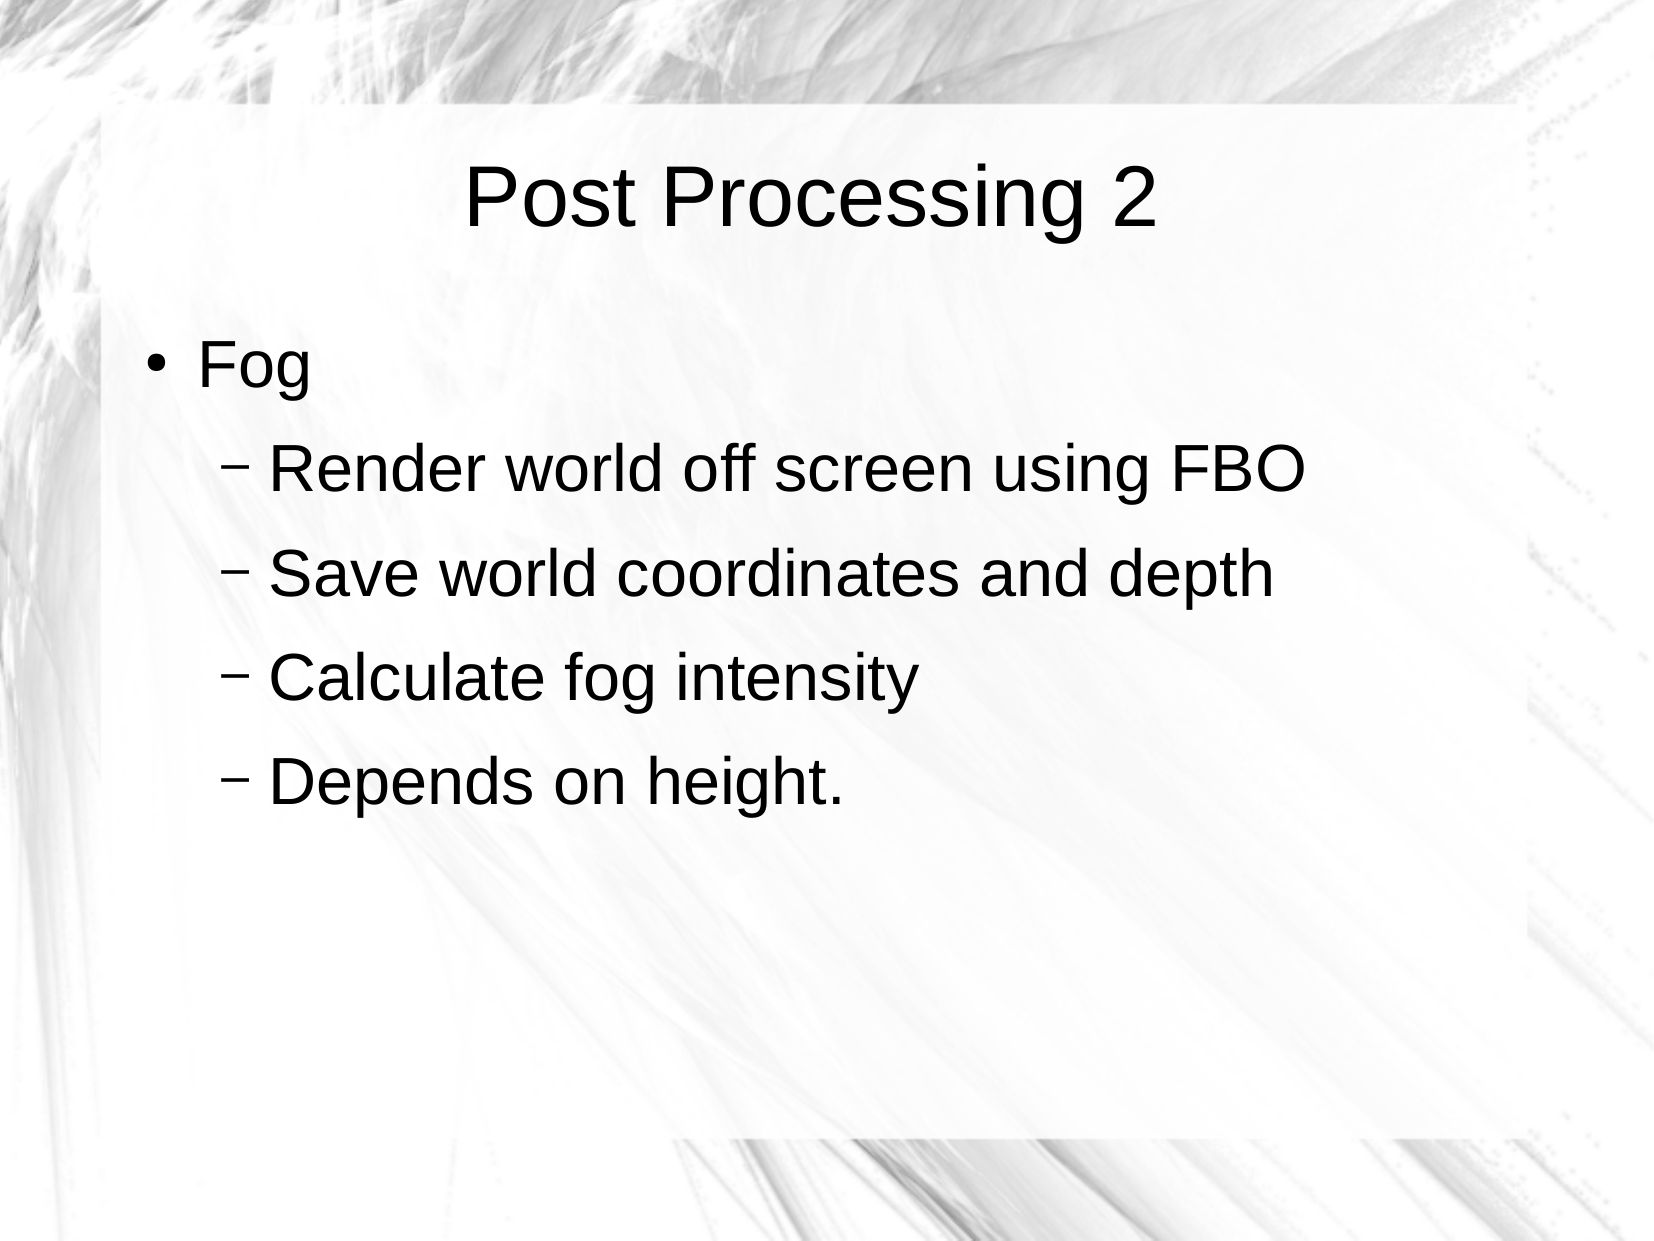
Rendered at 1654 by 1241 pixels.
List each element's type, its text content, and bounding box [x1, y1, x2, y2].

picture [0, 0, 1654, 1241]
title Post Processing 2 [118, 112, 1506, 281]
list Fog Render world off screen using FBO Save world coordinates and depth Calculate fog intensity Depends on height. [112, 319, 1565, 1040]
